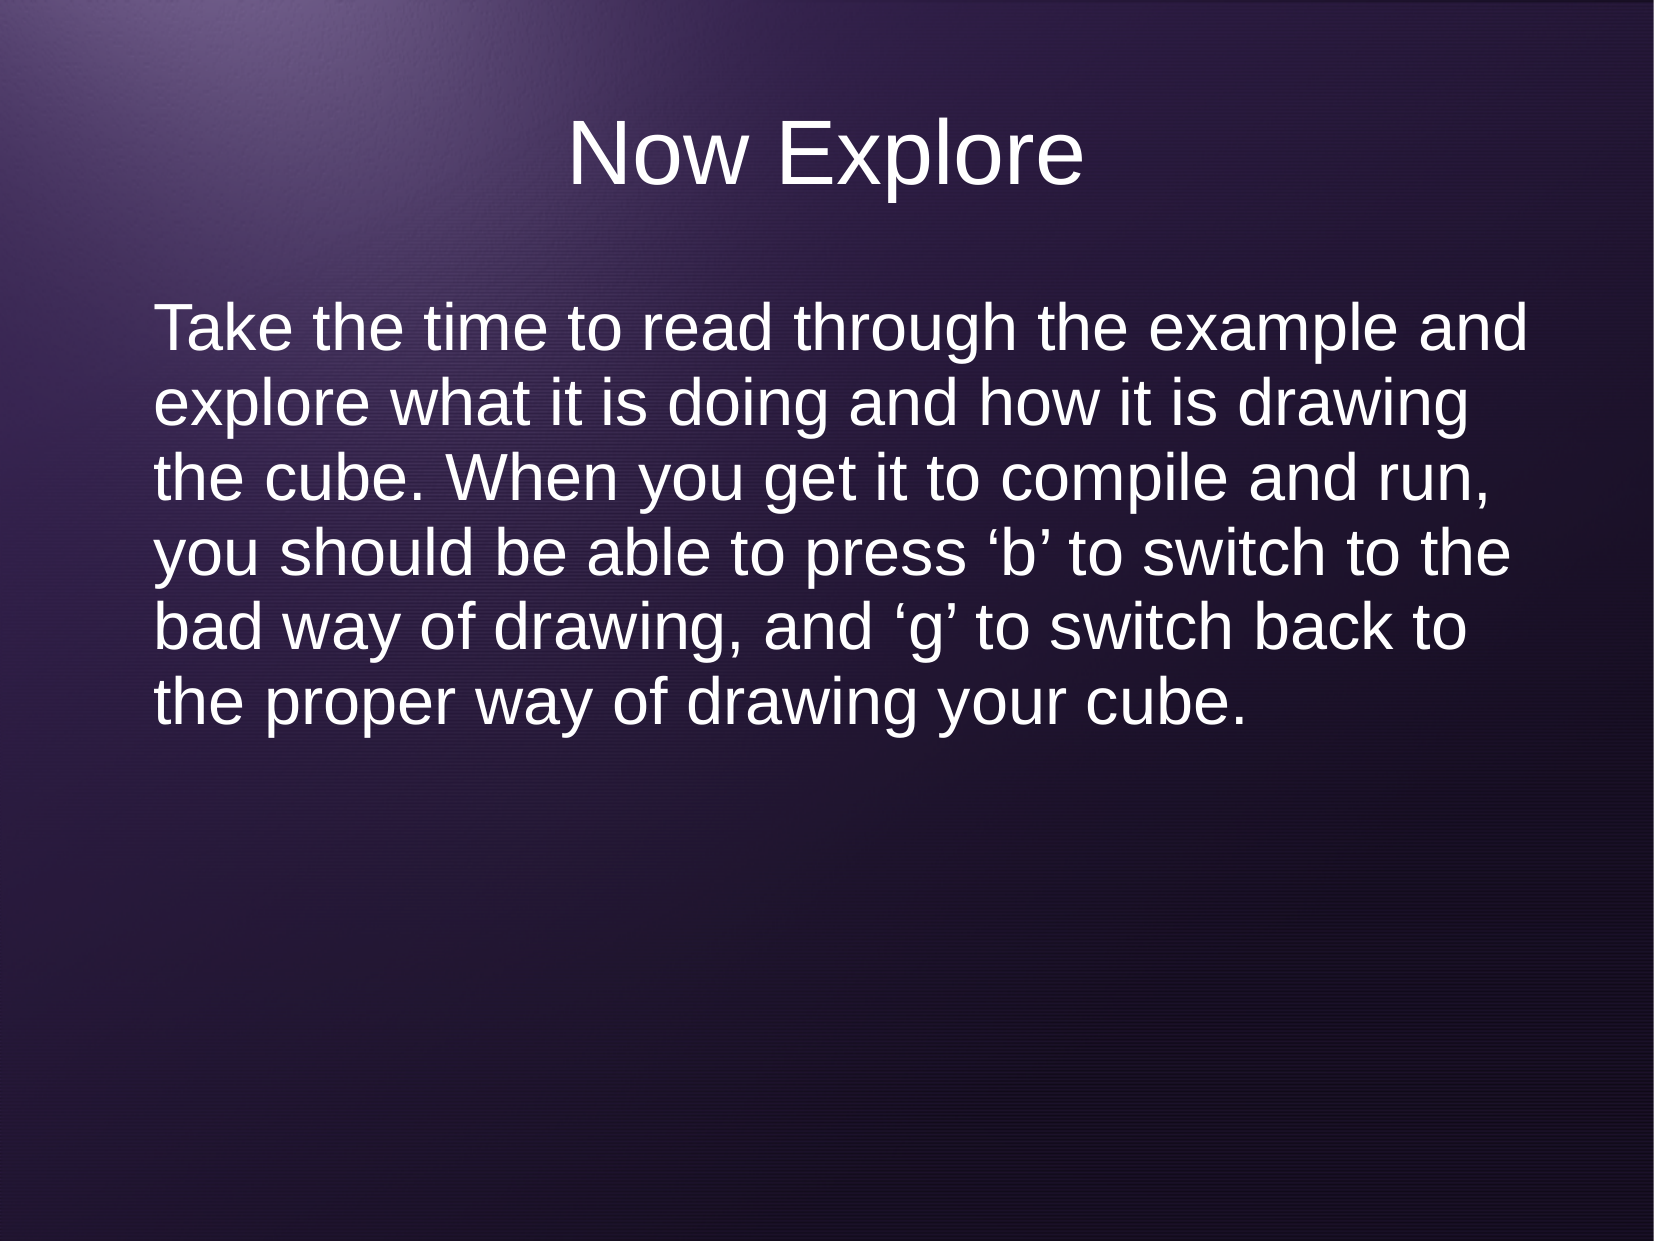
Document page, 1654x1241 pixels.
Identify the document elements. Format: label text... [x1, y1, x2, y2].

title Now Explore [82, 49, 1571, 257]
picture [0, 0, 1654, 1241]
list Take the time to read through the example and explore what it is doing and how it is drawing the cube. When you get it to compile and run, you should be able to press ‘b’ to switch to the bad way of drawing, and ‘g’ to switch back to the proper way of drawing your cube. [82, 290, 1571, 1010]
